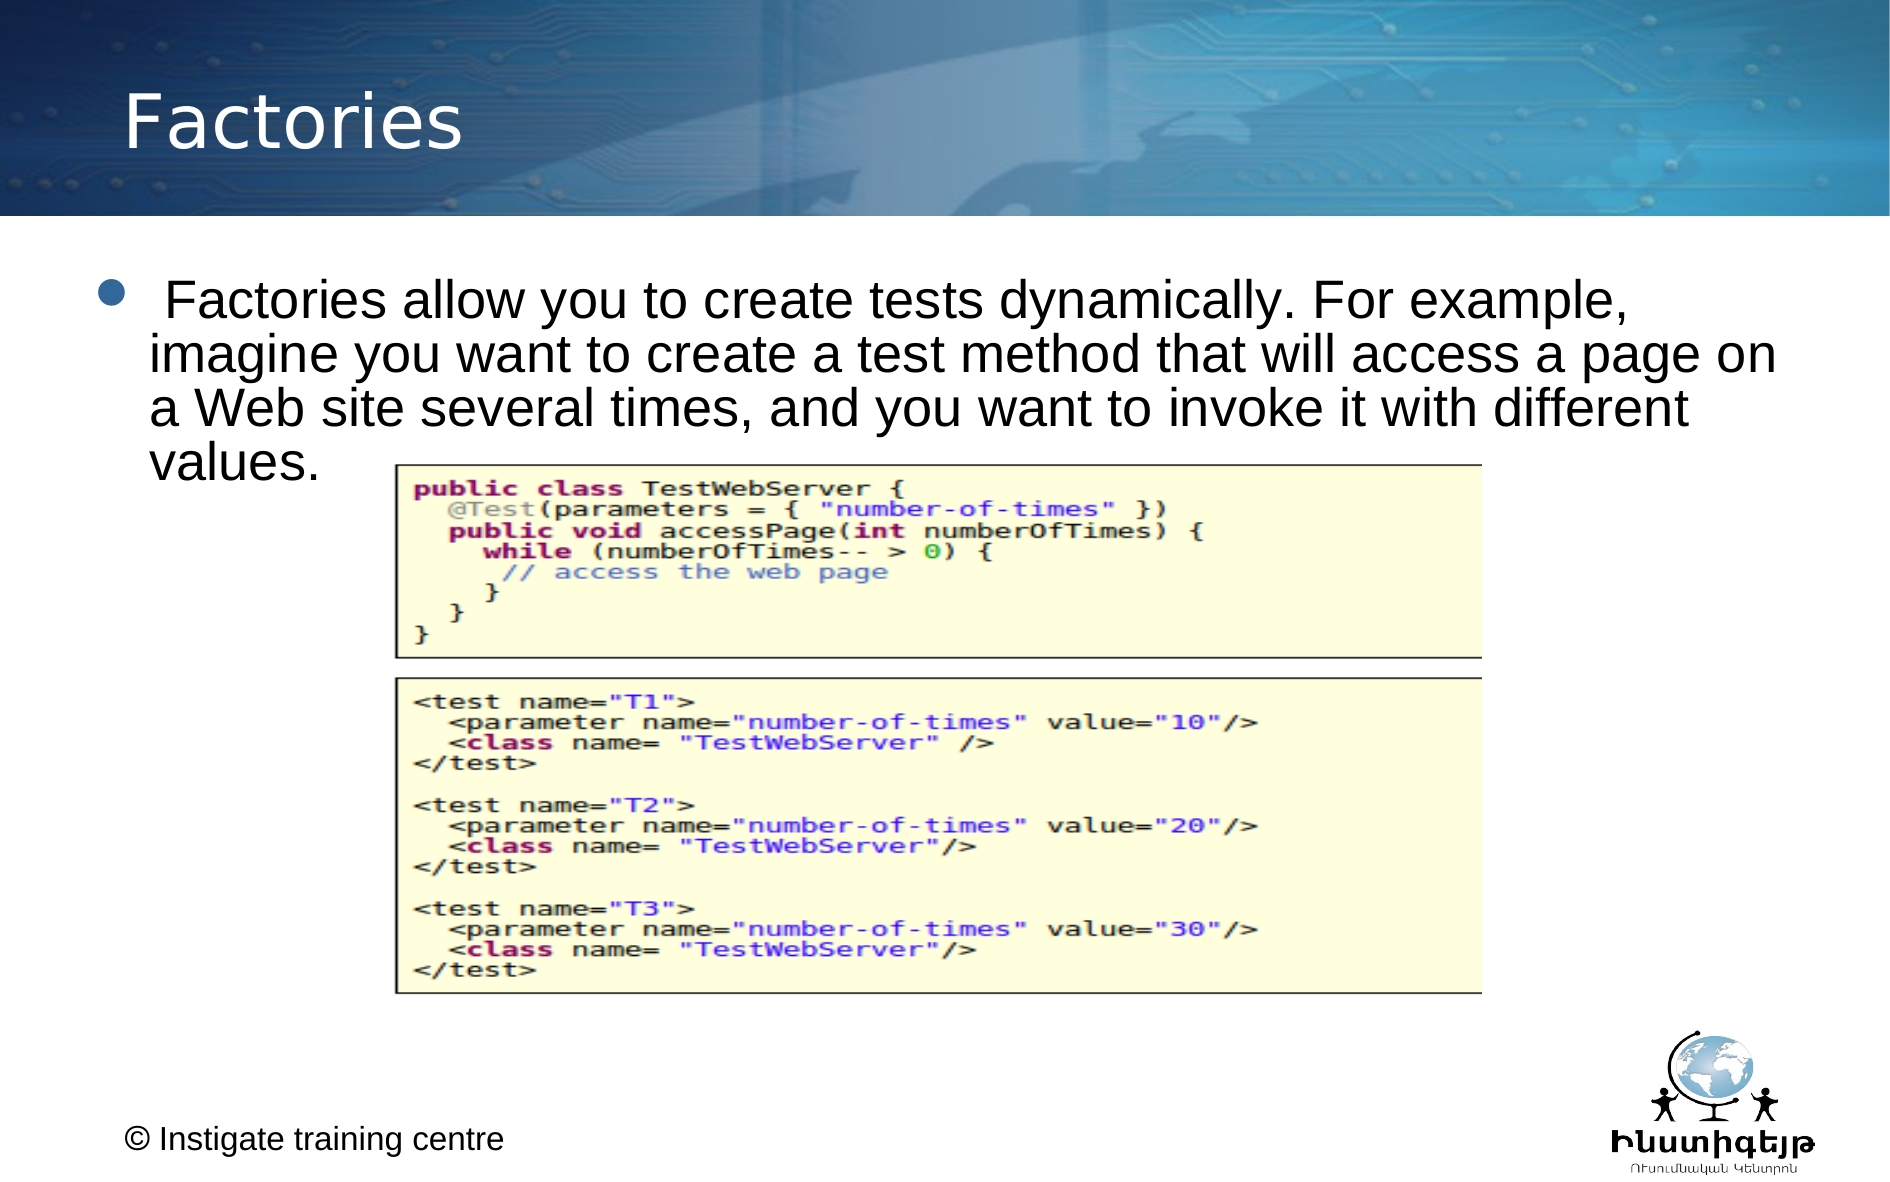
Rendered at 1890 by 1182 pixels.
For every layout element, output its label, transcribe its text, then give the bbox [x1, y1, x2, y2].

list Factories allow you to create tests dynamically. For example, imagine you want to create a test method that will access a page on a Web site several times, and you want to invoke it with different values. [94, 275, 1794, 303]
picture [1612, 1030, 1815, 1175]
picture [391, 463, 1482, 1002]
picture [0, 0, 1890, 216]
title Factories [94, 47, 1793, 52]
